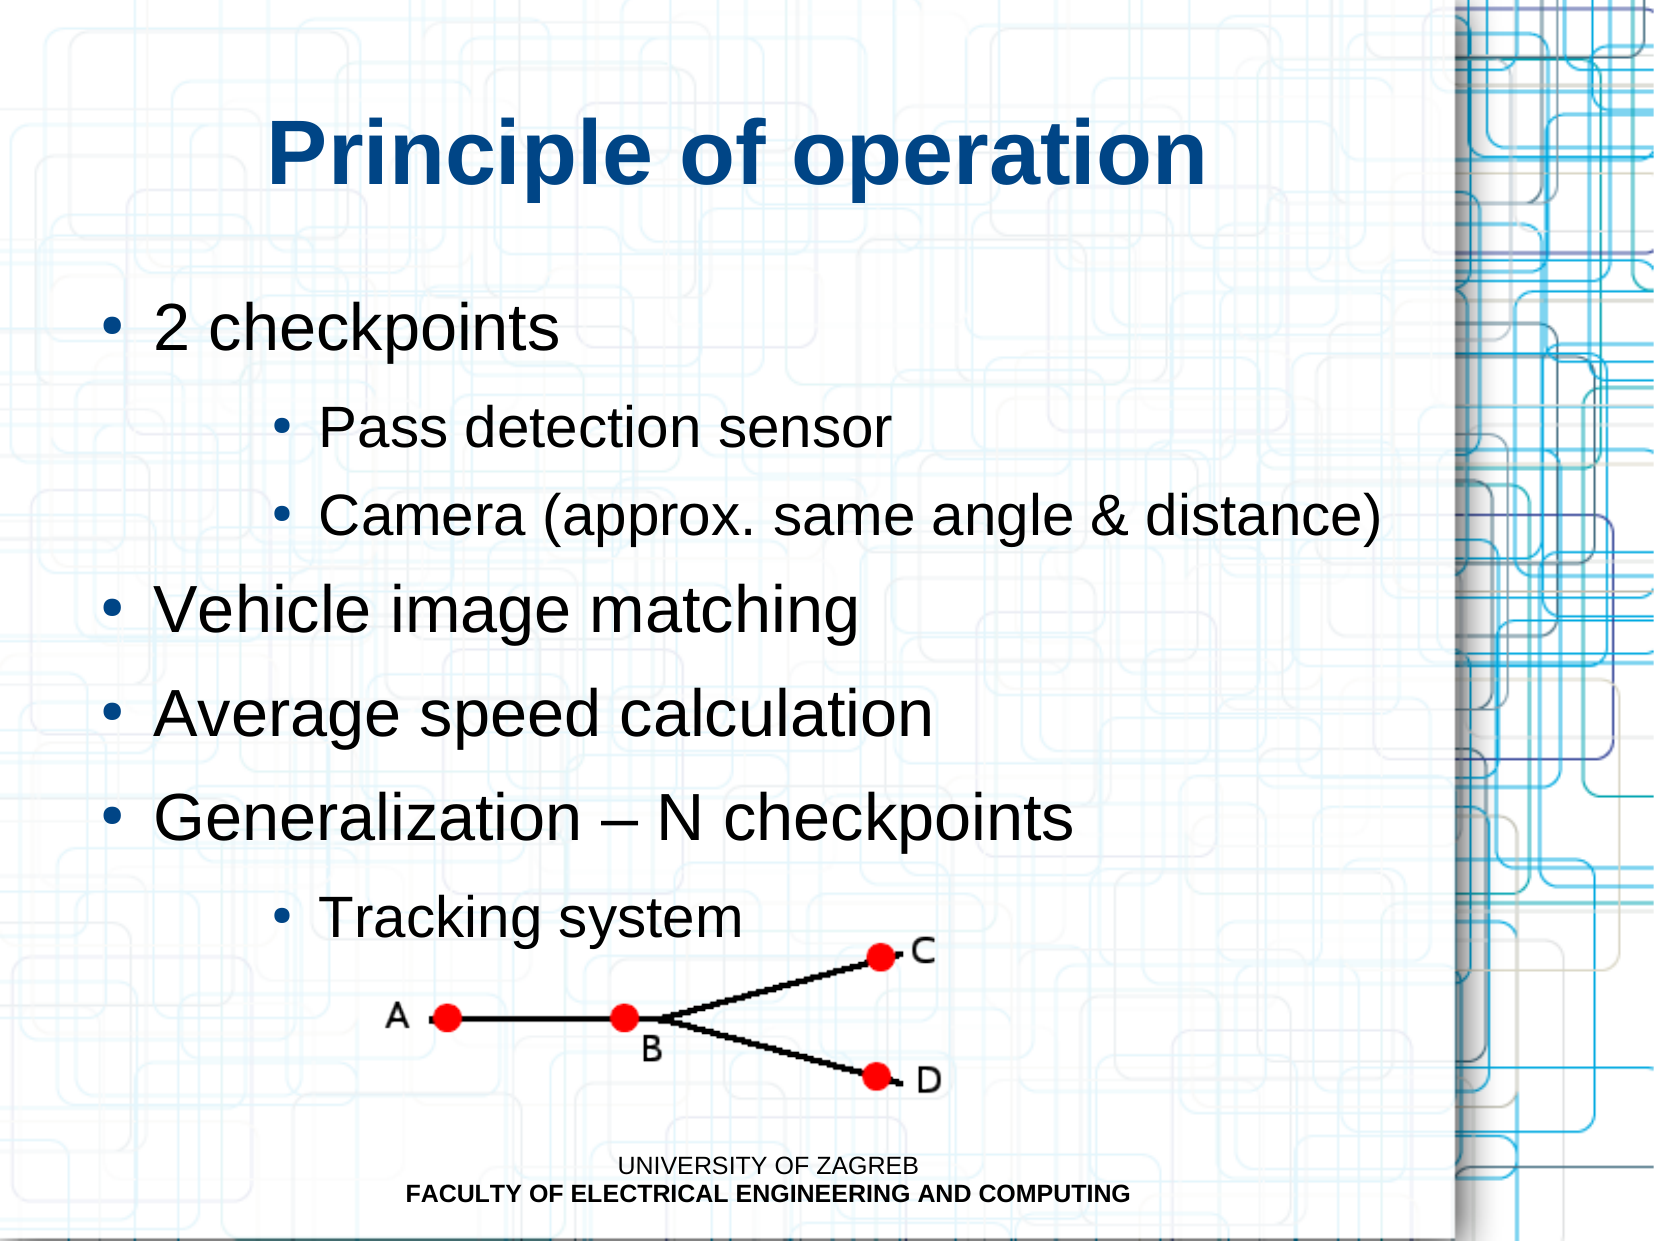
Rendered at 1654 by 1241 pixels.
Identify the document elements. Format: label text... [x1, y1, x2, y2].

title Principle of operation [59, 56, 1418, 250]
list 2 checkpoints Pass detection sensor Camera (approx. same angle & distance) Vehicle image matching Average speed calculation Generalization – N checkpoints Tracking system [82, 290, 1418, 1241]
picture [0, 0, 1654, 1241]
picture [375, 916, 1000, 1126]
